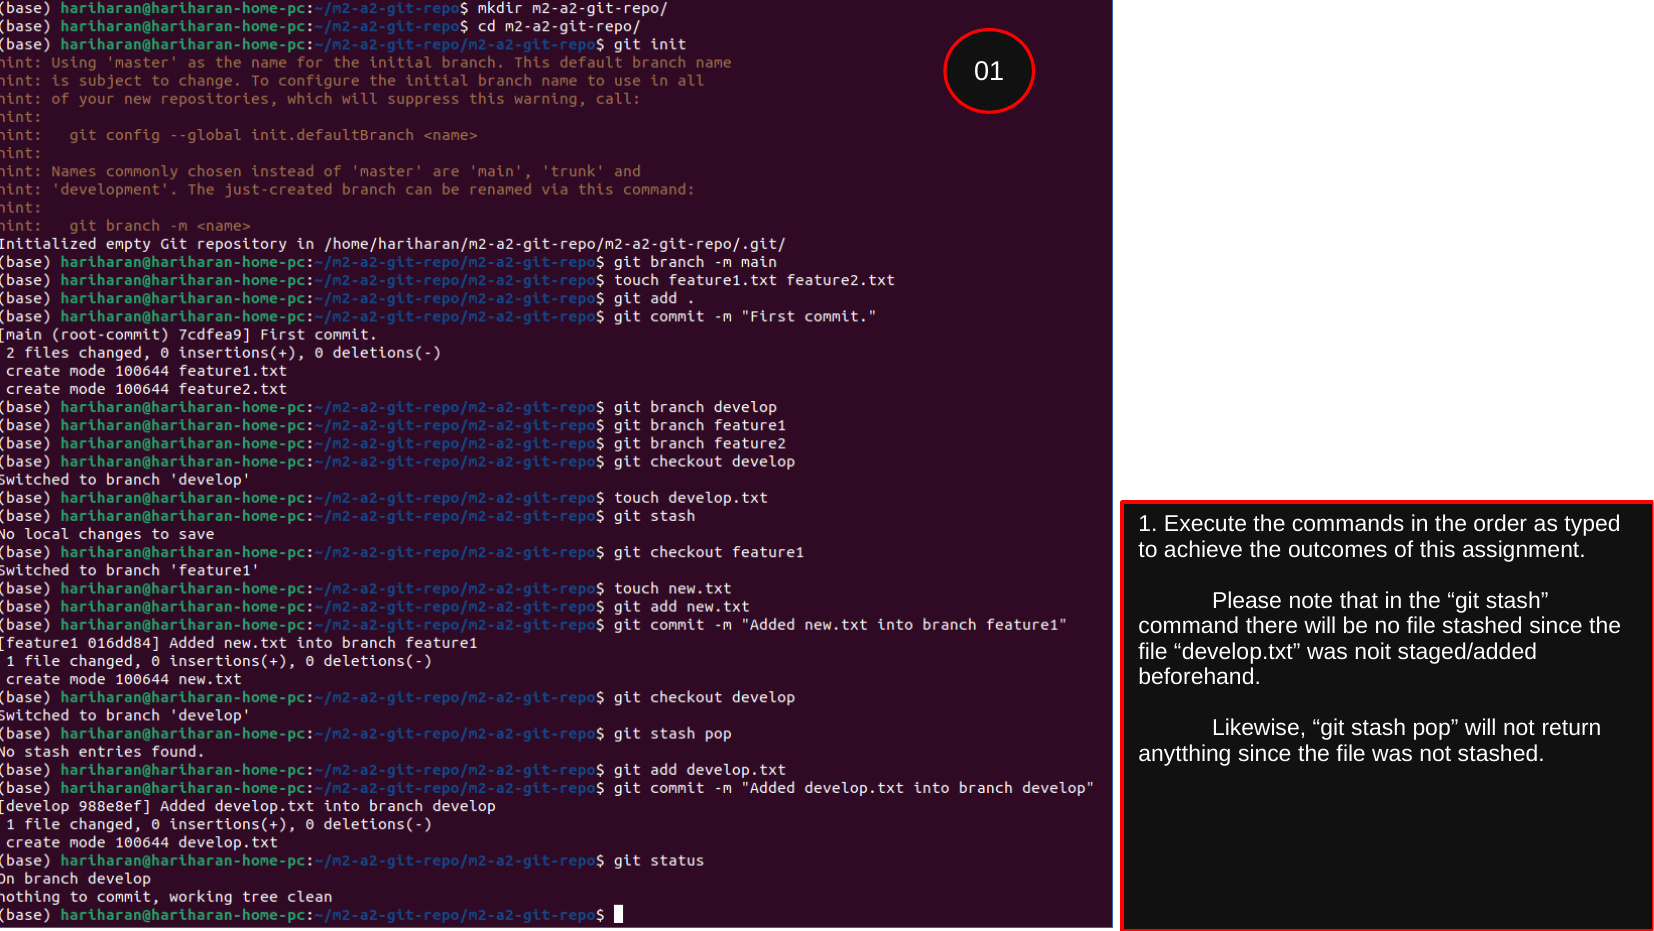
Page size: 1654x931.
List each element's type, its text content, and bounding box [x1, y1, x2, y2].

picture [0, 0, 1113, 928]
text_box 01 [944, 29, 1034, 113]
text_box 1. Execute the commands in the order as typed to achieve the outcomes of this assignment. Please note that in the “git stash” command there will be no file stashed since the file “develop.txt” was noit staged/added beforehand. Likewise, “git stash pop” will not return anytthing since the file was not stashed. [1122, 501, 1654, 931]
